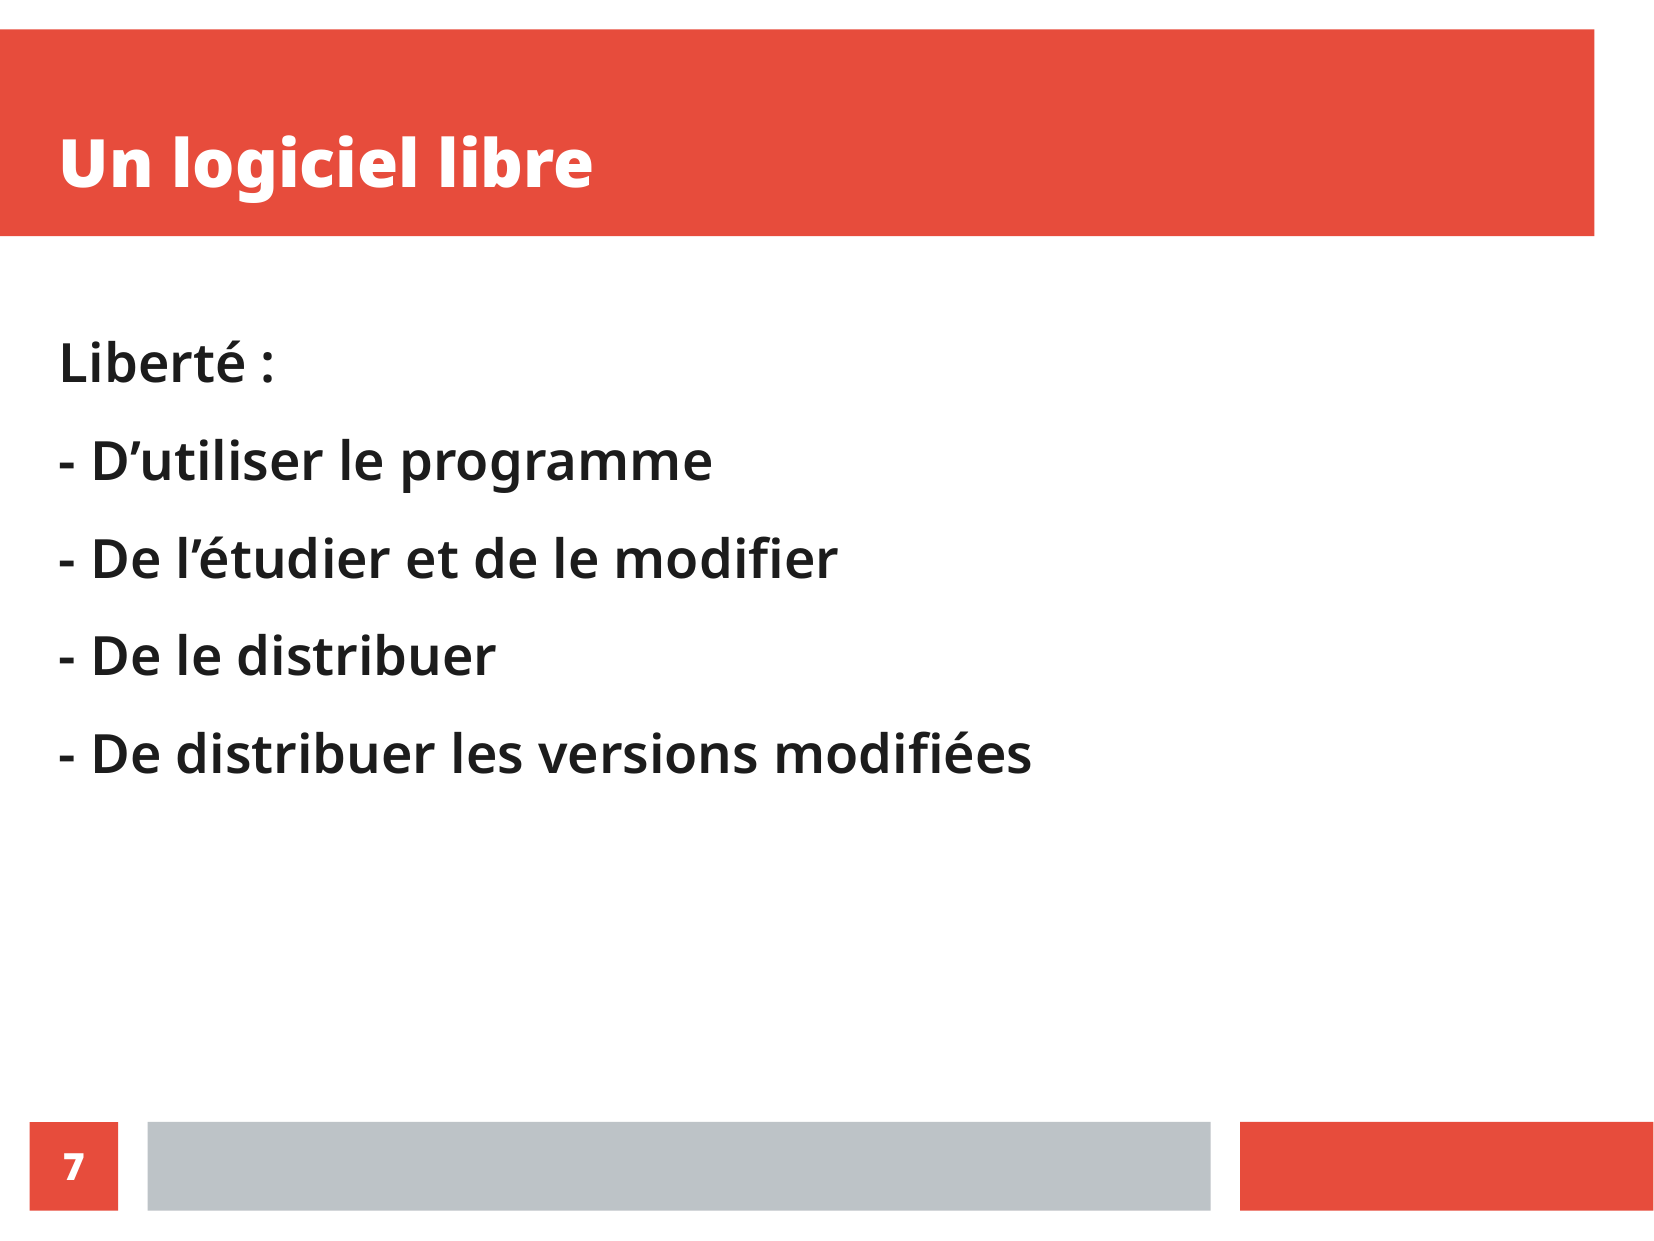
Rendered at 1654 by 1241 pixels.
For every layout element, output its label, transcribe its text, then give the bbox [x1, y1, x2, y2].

title Un logiciel libre [59, 59, 1595, 207]
list Liberté : - D’utiliser le programme - De l’étudier et de le modifier - De le distribuer - De distribuer les versions modifiées [59, 324, 1565, 1093]
